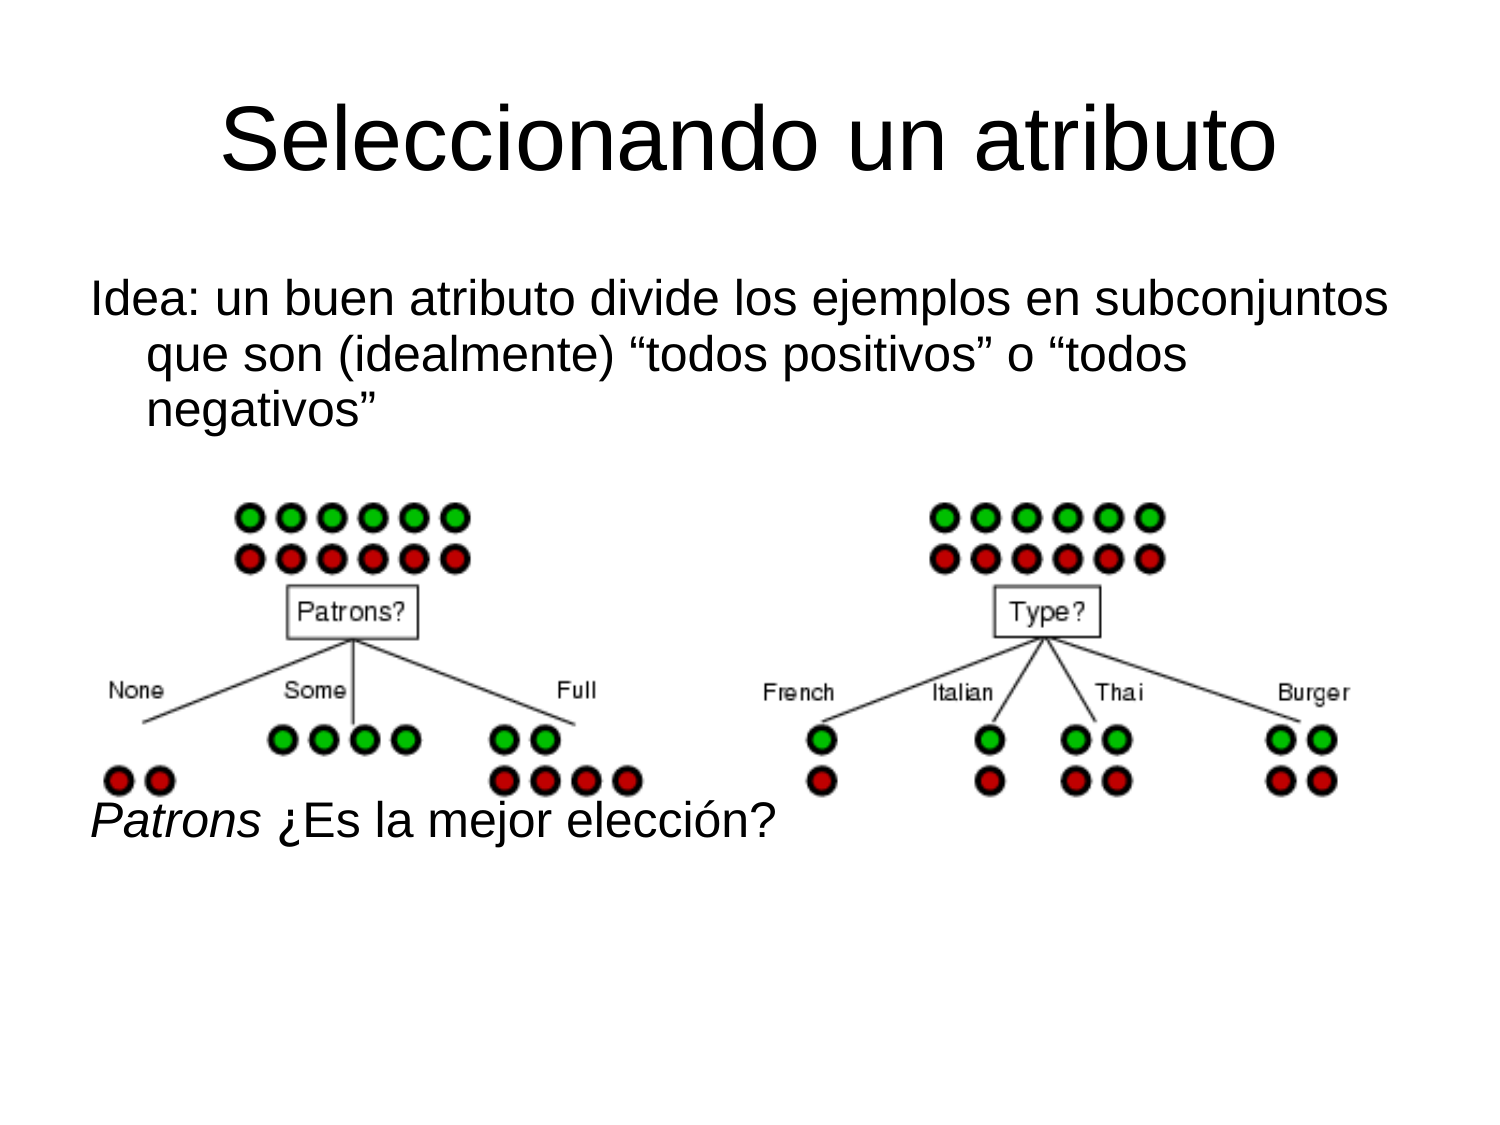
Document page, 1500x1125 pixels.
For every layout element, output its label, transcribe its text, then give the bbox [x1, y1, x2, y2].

picture [102, 501, 1353, 800]
list Idea: un buen atributo divide los ejemplos en subconjuntos que son (idealmente) “todos positivos” o “todos negativos” Patrons ¿Es la mejor elección? [75, 262, 1426, 1006]
title Seleccionando un atributo [75, 45, 1426, 233]
